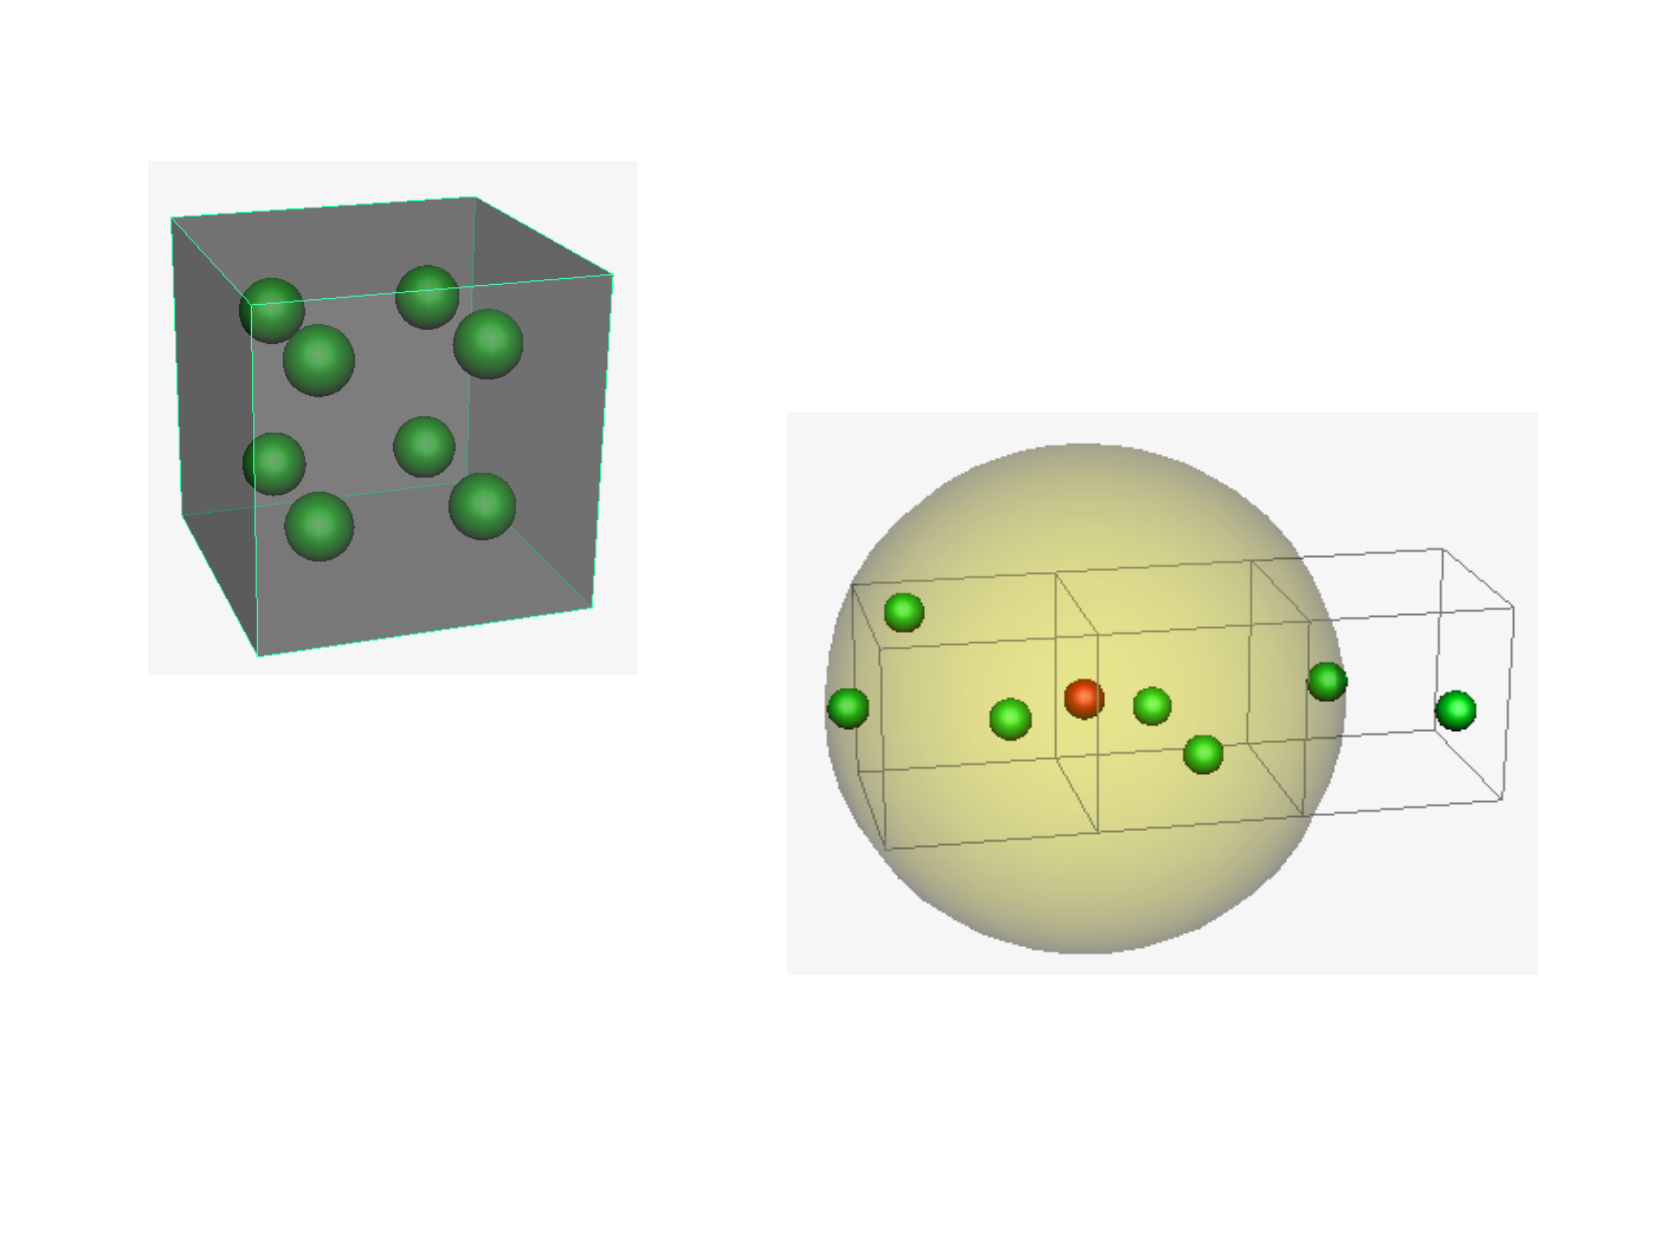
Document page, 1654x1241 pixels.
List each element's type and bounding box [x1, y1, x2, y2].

picture [787, 412, 1538, 976]
picture [148, 161, 638, 676]
